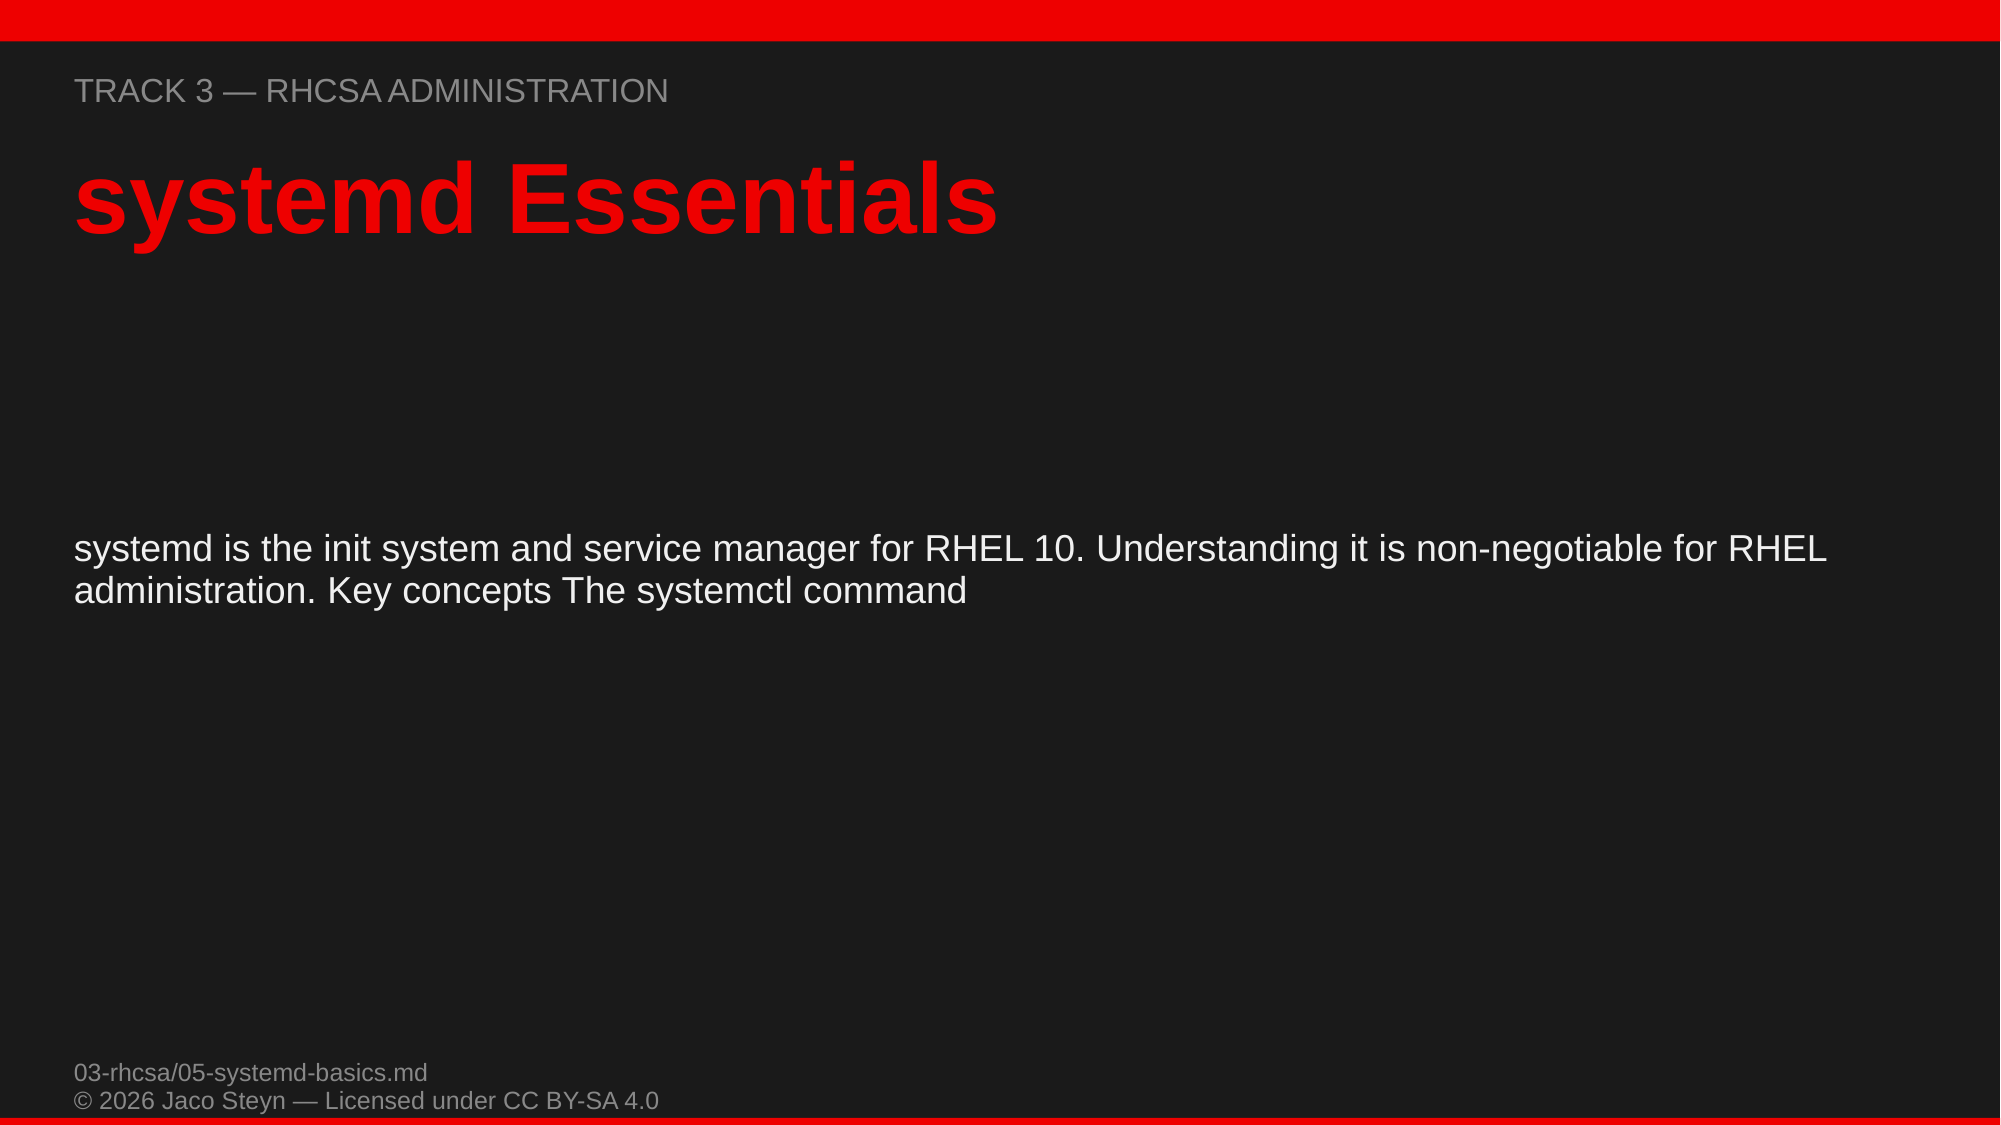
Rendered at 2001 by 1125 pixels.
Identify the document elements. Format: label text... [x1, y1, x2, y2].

text_box [0, 1117, 2001, 1125]
text_box systemd Essentials [59, 135, 1942, 461]
text_box [0, 0, 2001, 42]
text_box 03-rhcsa/05-systemd-basics.md © 2026 Jaco Steyn — Licensed under CC BY-SA 4.0 [59, 1051, 1942, 1111]
text_box TRACK 3 — RHCSA ADMINISTRATION [59, 64, 1942, 119]
text_box systemd is the init system and service manager for RHEL 10. Understanding it is non-negotiable for RHEL administration. Key concepts The systemctl command [59, 519, 1942, 727]
